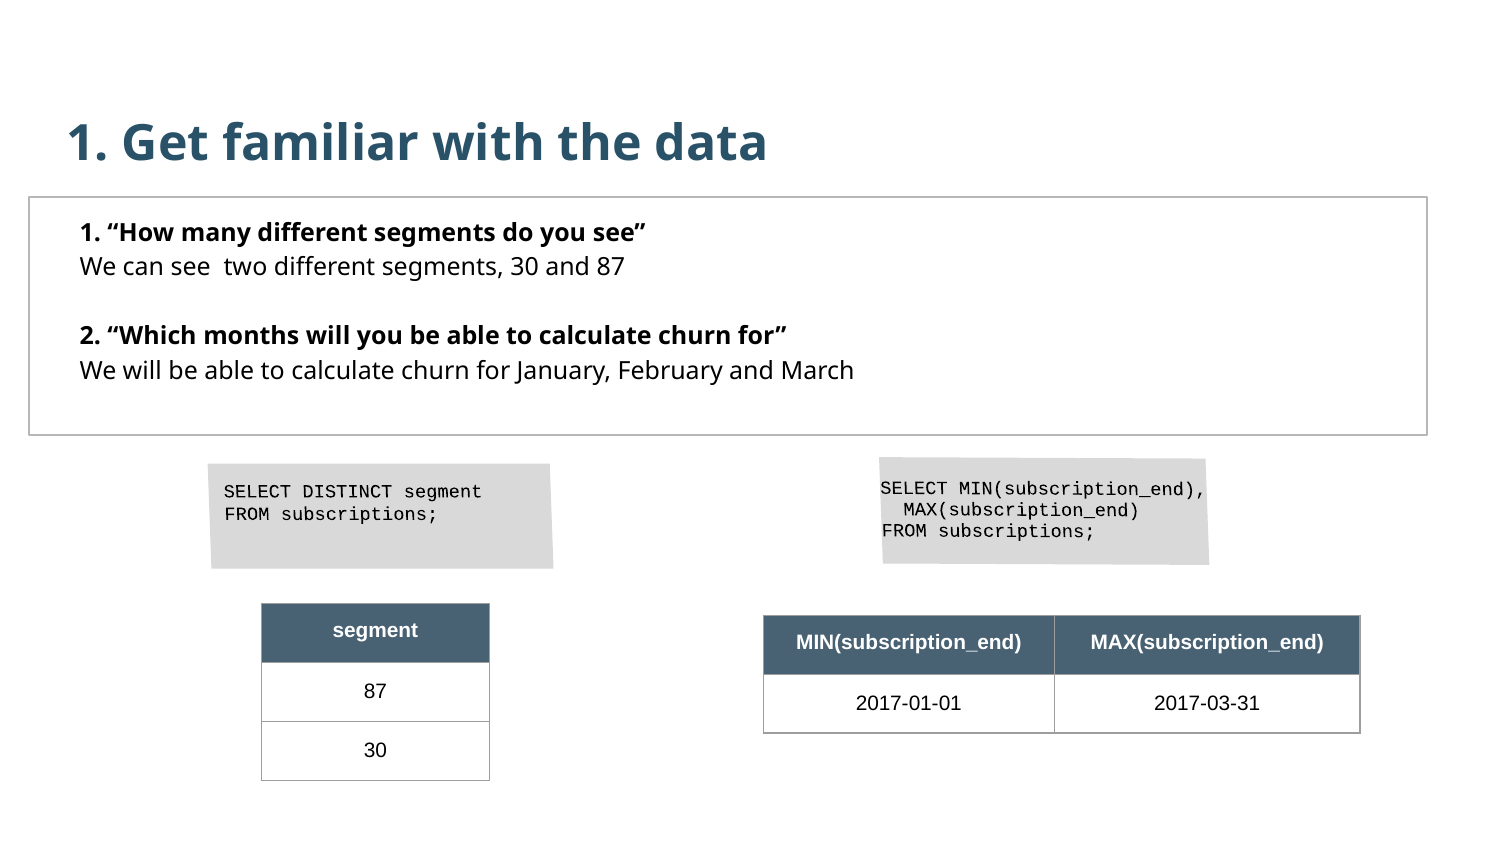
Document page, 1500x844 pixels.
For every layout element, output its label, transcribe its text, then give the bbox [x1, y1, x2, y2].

text_box SELECT DISTINCT segment FROM subscriptions; [207, 463, 554, 569]
table_header MIN(subscription_end) [764, 616, 1054, 674]
table_cell 87 [262, 663, 489, 721]
table_cell 2017-03-31 [1055, 675, 1359, 732]
text_box 1. Get familiar with the data [51, 48, 1449, 186]
table_header MAX(subscription_end) [1055, 616, 1359, 674]
text_box 1. “How many different segments do you see” We can see two different segments, 30 and 87 2. “Which months will you be able to calculate churn for” We will be able to calculate churn for January, February and March [29, 197, 1427, 435]
text_box SELECT MIN(subscription_end), MAX(subscription_end) FROM subscriptions; [879, 457, 1210, 565]
table_cell 2017-01-01 [764, 675, 1054, 732]
table_cell 30 [262, 722, 489, 780]
table_header segment [262, 604, 489, 662]
